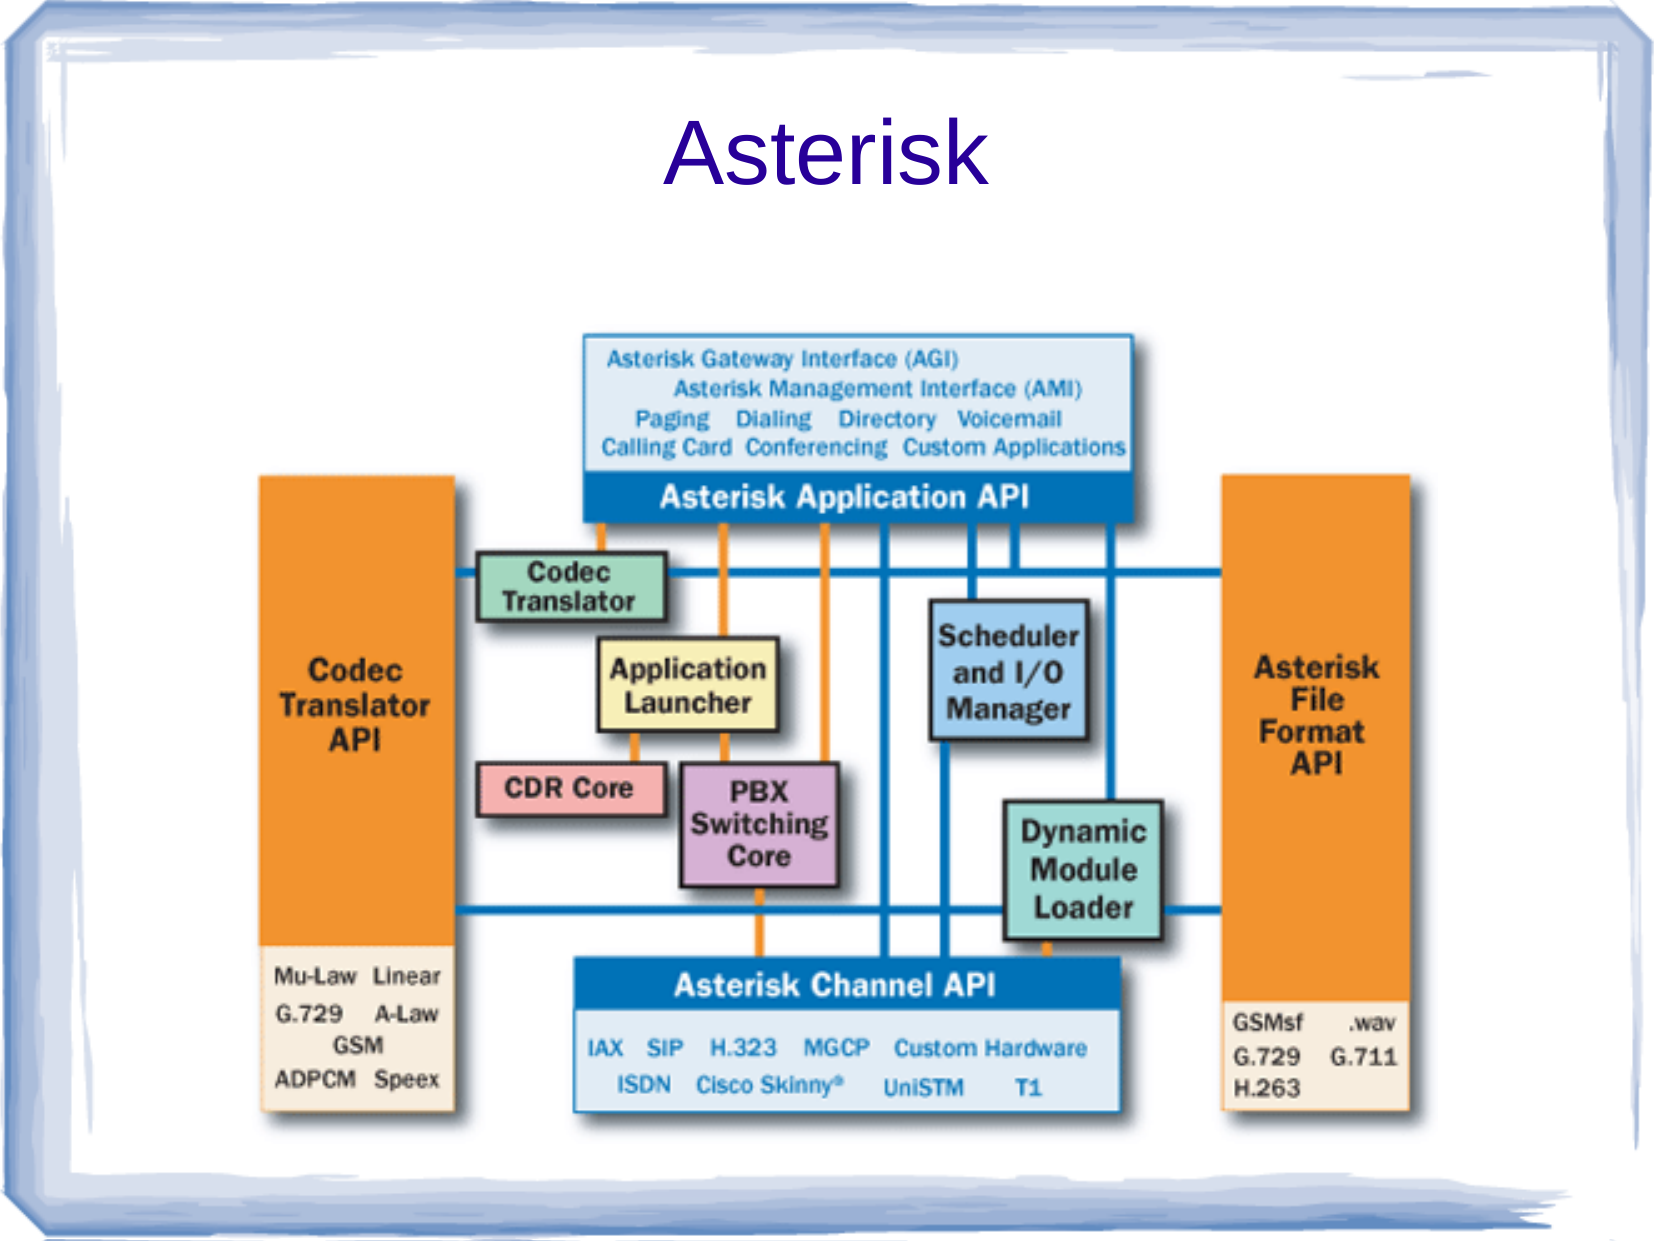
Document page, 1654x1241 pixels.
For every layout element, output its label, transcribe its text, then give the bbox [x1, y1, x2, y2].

picture [0, 0, 1654, 1241]
title Asterisk [82, 49, 1571, 257]
